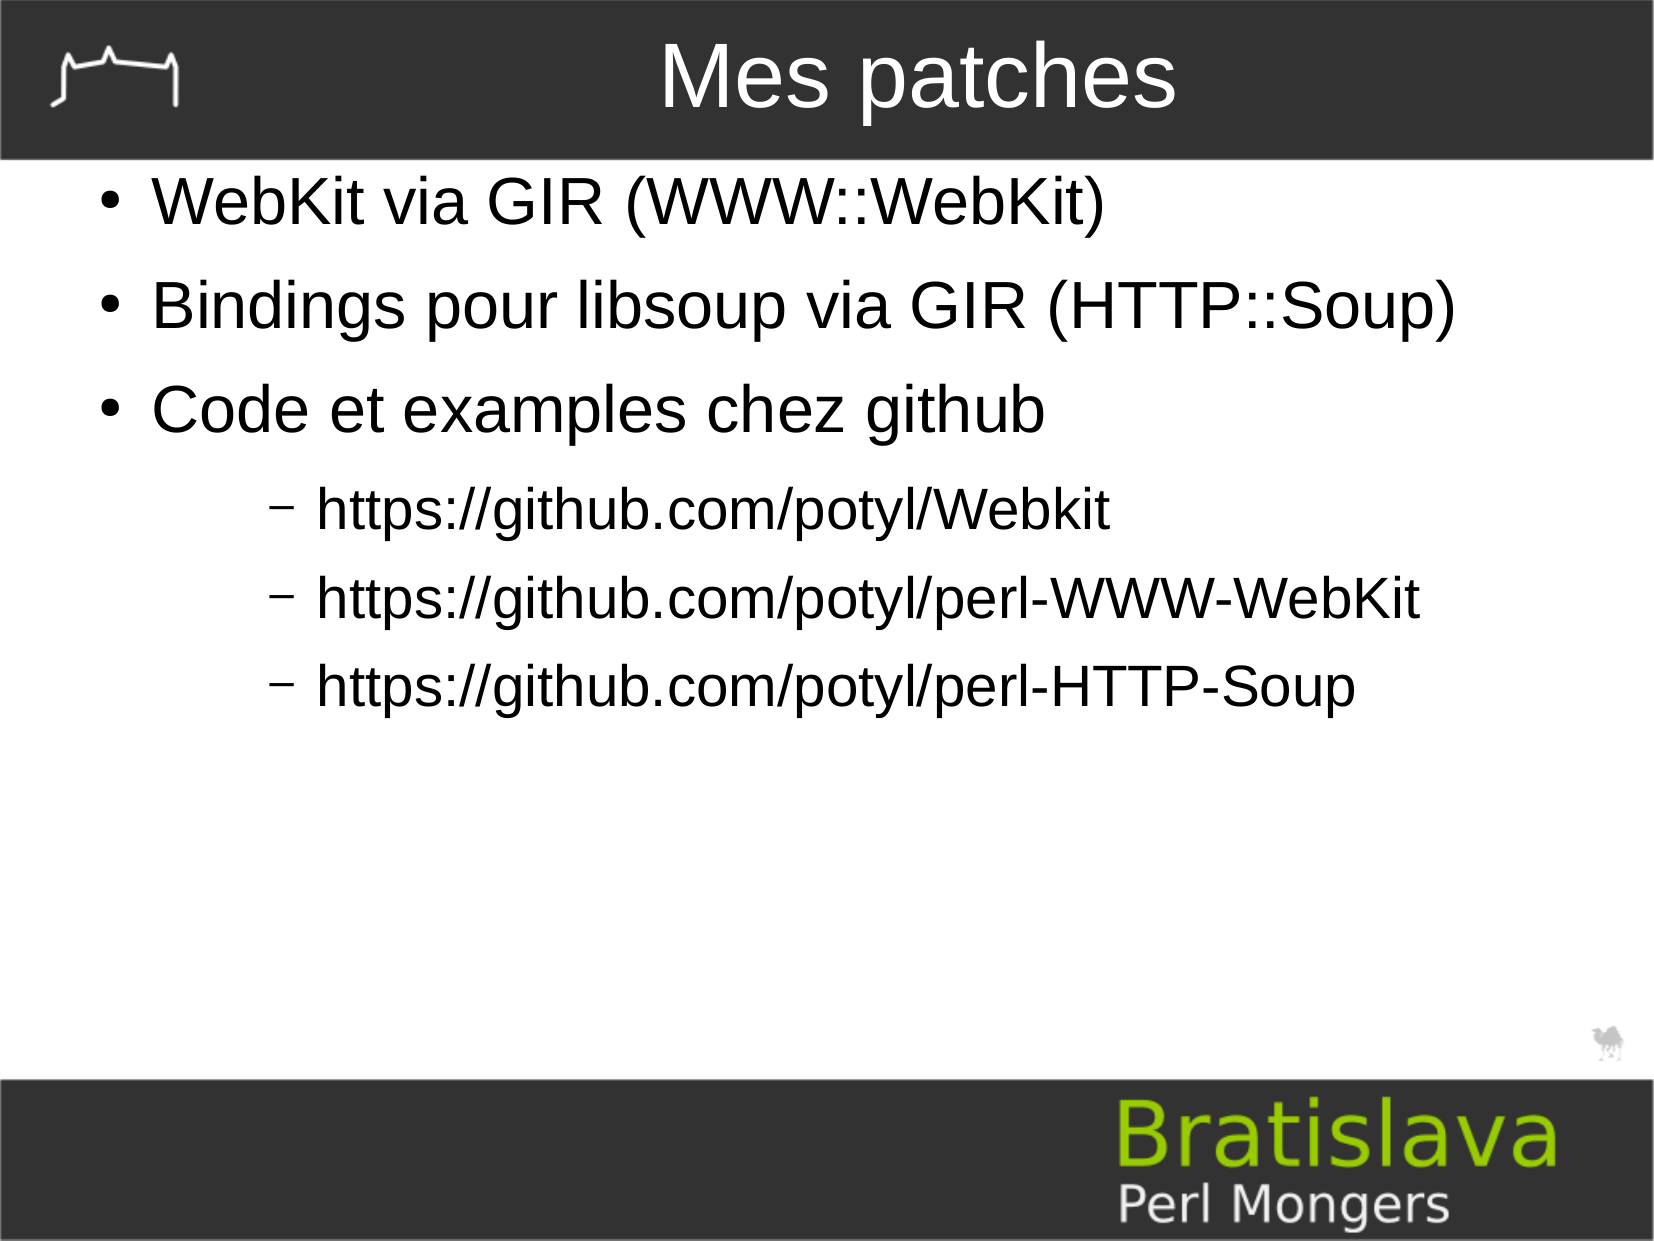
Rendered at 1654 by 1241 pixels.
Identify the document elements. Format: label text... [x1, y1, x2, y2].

picture [0, 0, 1654, 1241]
title Mes patches [193, 24, 1645, 128]
list WebKit via GIR (WWW::WebKit) Bindings pour libsoup via GIR (HTTP::Soup) Code et examples chez github https://github.com/potyl/Webkit https://github.com/potyl/perl-WWW-WebKit https://github.com/potyl/perl-HTTP-Soup [80, 163, 1573, 1012]
